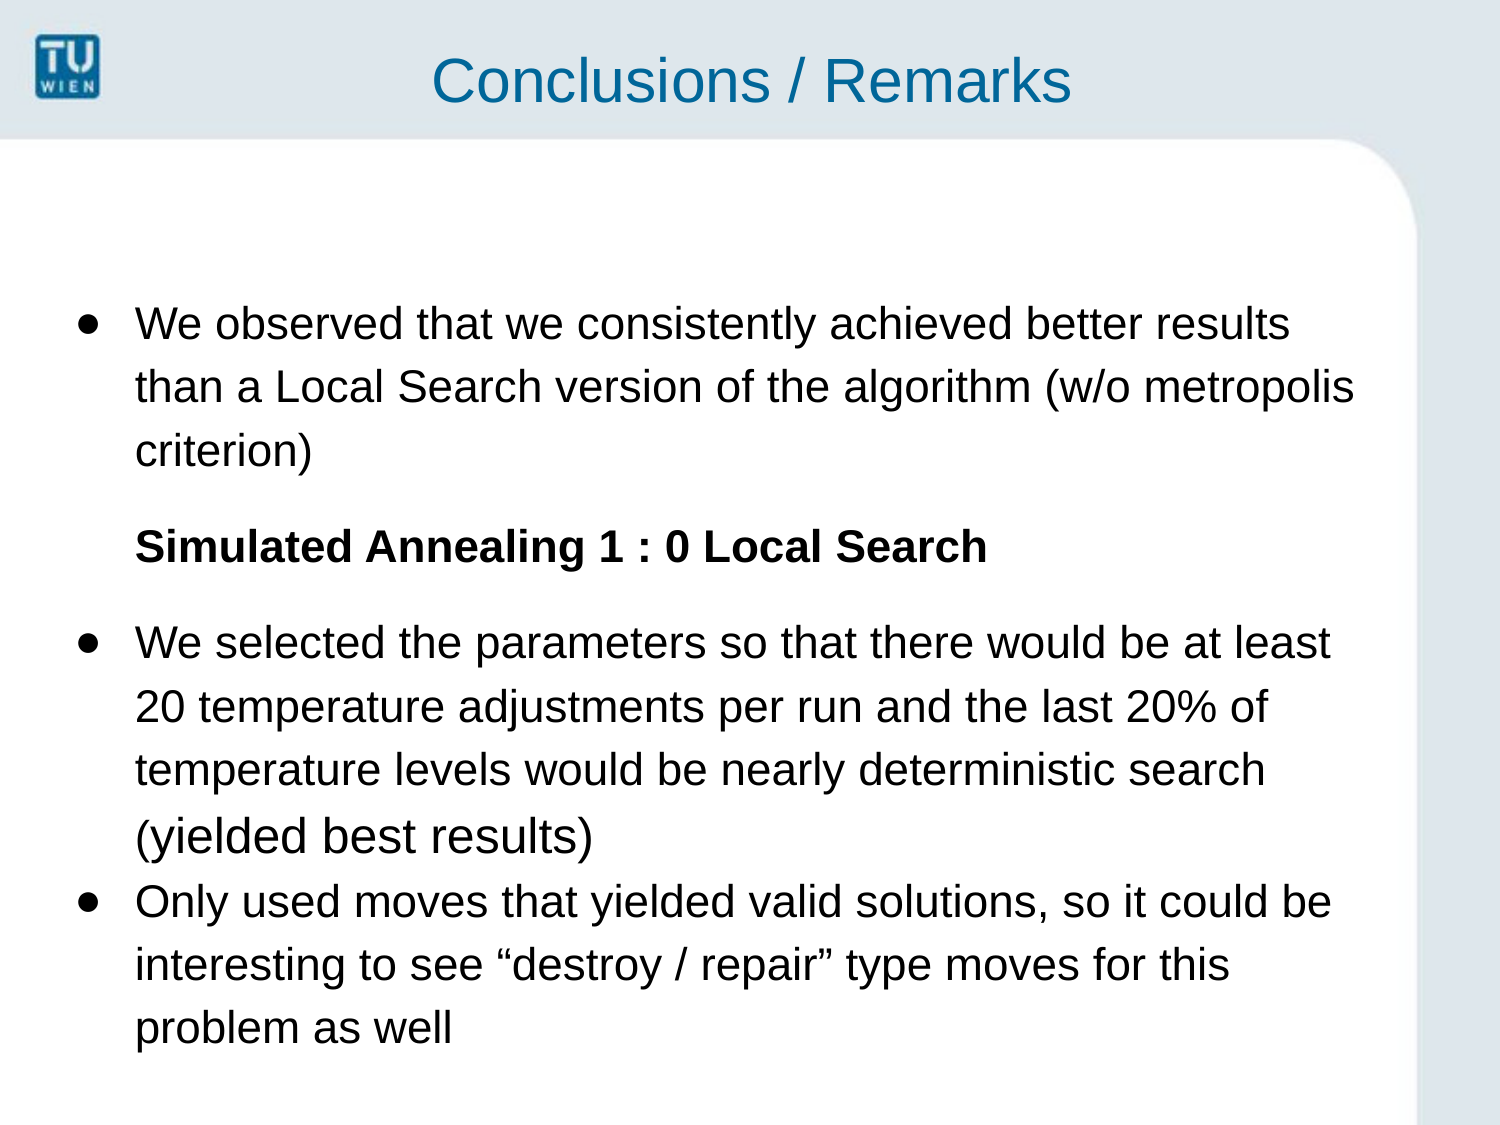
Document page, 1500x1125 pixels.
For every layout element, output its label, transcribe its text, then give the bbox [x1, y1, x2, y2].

text_box Conclusions / Remarks [192, 24, 1313, 135]
picture [0, 0, 1500, 1125]
text_box We observed that we consistently achieved better results than a Local Search version of the algorithm (w/o metropolis criterion) Simulated Annealing 1 : 0 Local Search We selected the parameters so that there would be at least 20 temperature adjustments per run and the last 20% of temperature levels would be nearly deterministic search (yielded best results) Only used moves that yielded valid solutions, so it could be interesting to see “destroy / repair” type moves for this problem as well [44, 177, 1403, 1072]
